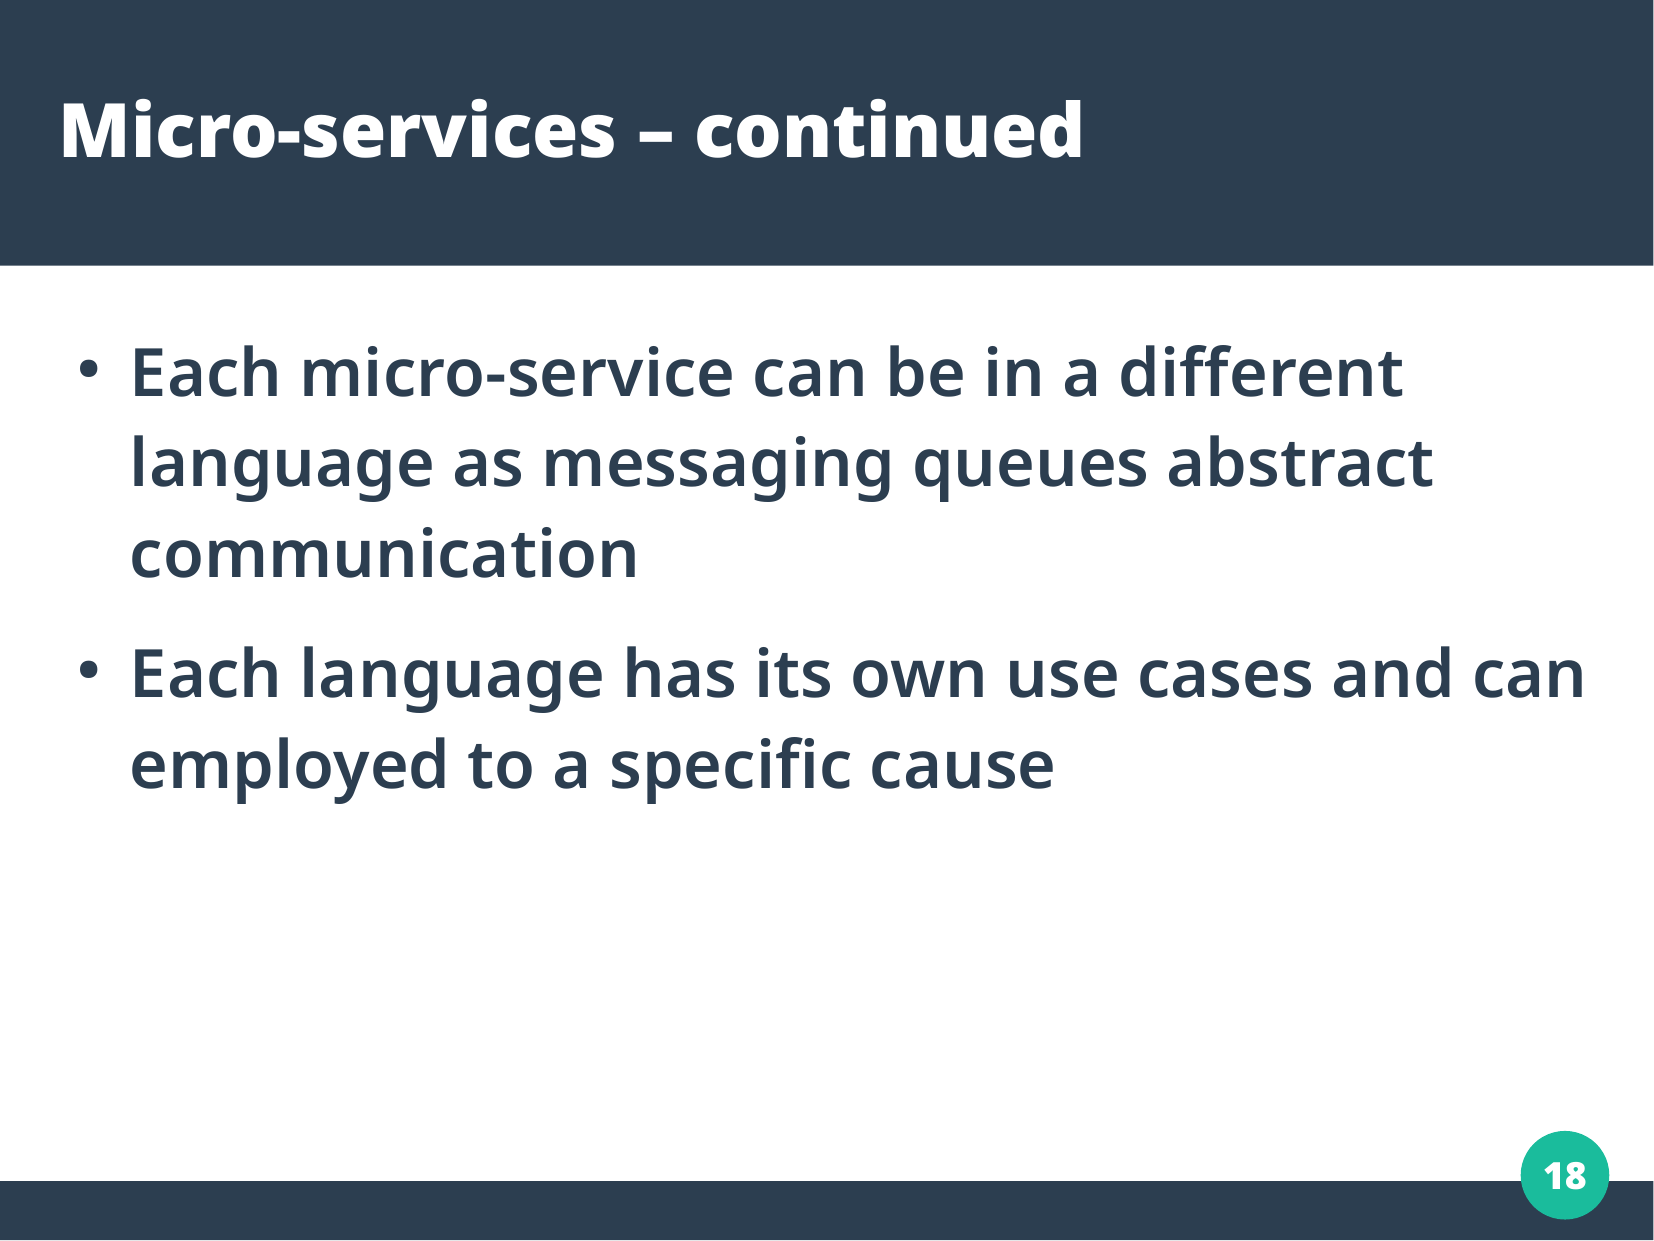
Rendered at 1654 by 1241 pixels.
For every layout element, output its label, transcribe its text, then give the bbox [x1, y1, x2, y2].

title Micro-services – continued [59, 49, 1595, 207]
list Each micro-service can be in a different language as messaging queues abstract communication Each language has its own use cases and can employed to a specific cause [59, 324, 1595, 1152]
